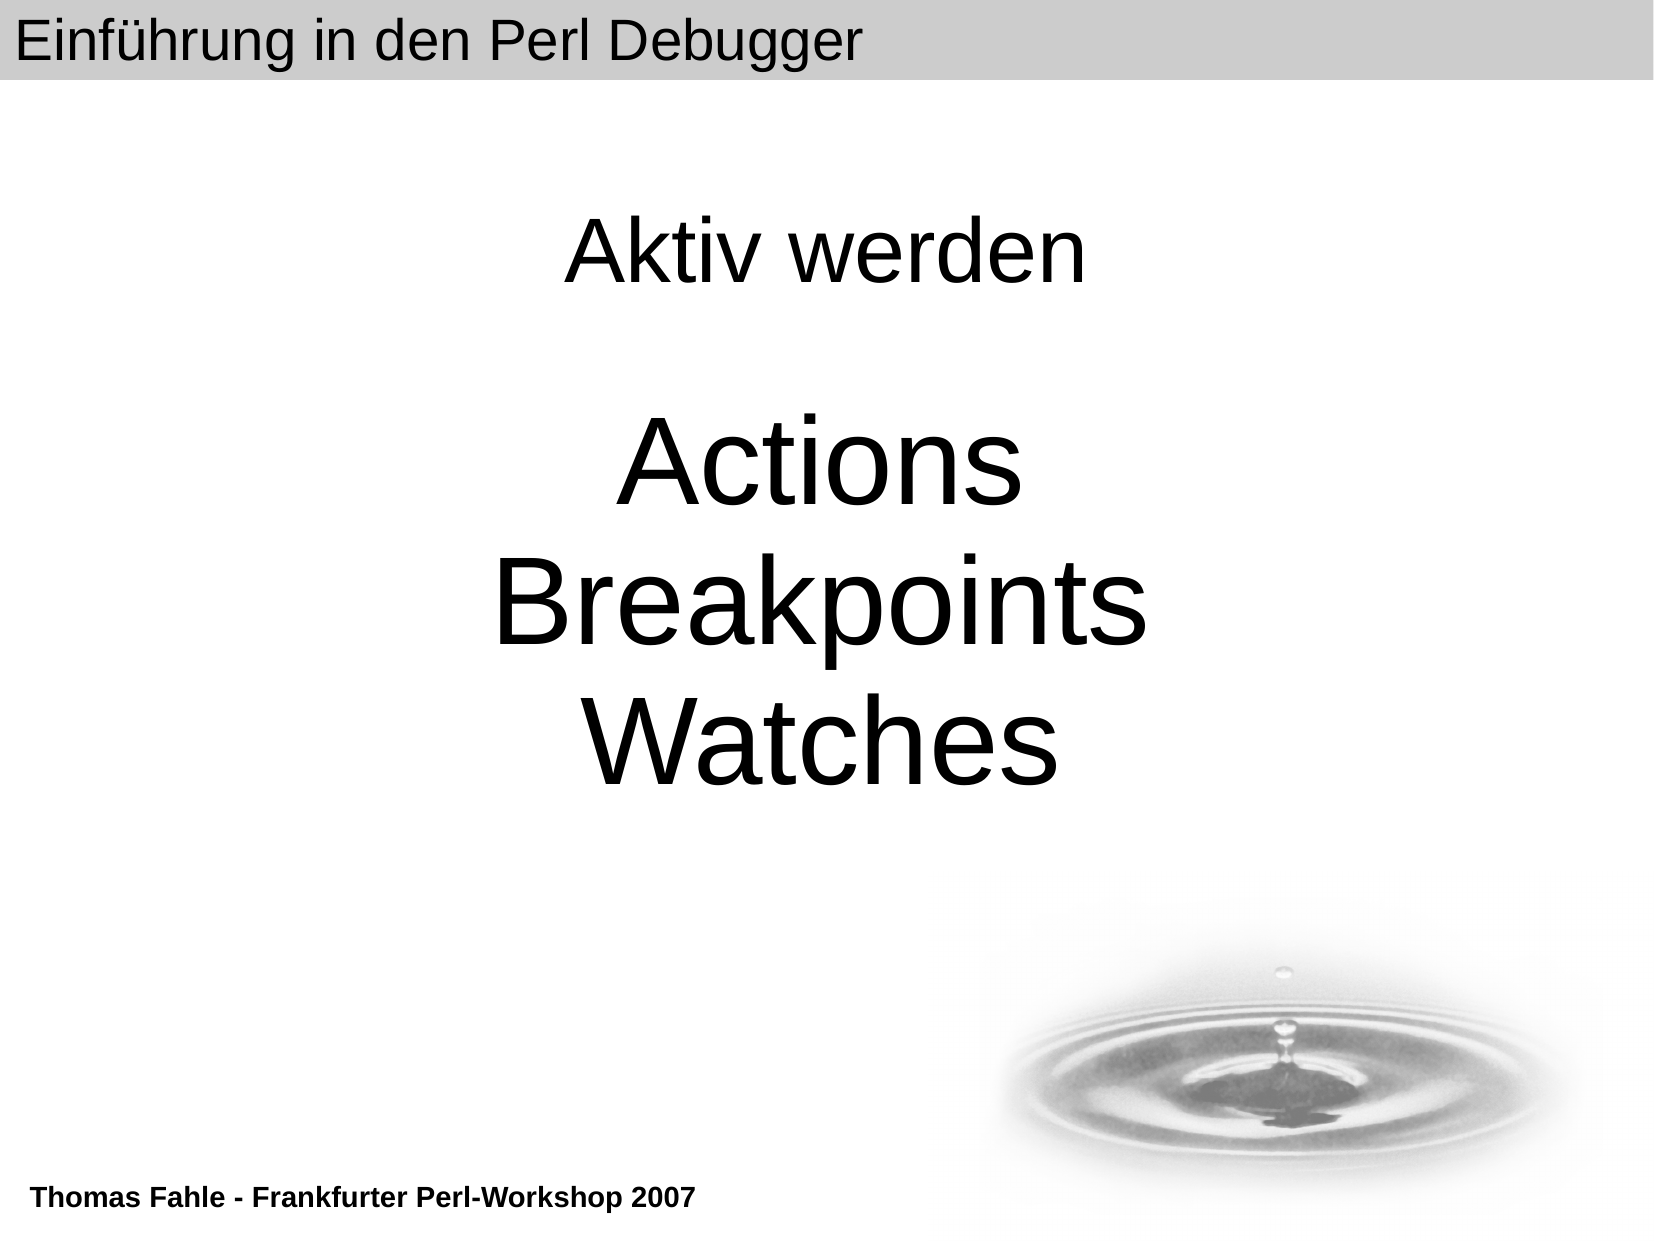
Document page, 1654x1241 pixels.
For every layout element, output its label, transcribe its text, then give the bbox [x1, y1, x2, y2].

subtitle Actions Breakpoints Watches [76, 367, 1565, 975]
title Aktiv werden [82, 154, 1571, 347]
picture [0, 80, 1654, 1241]
